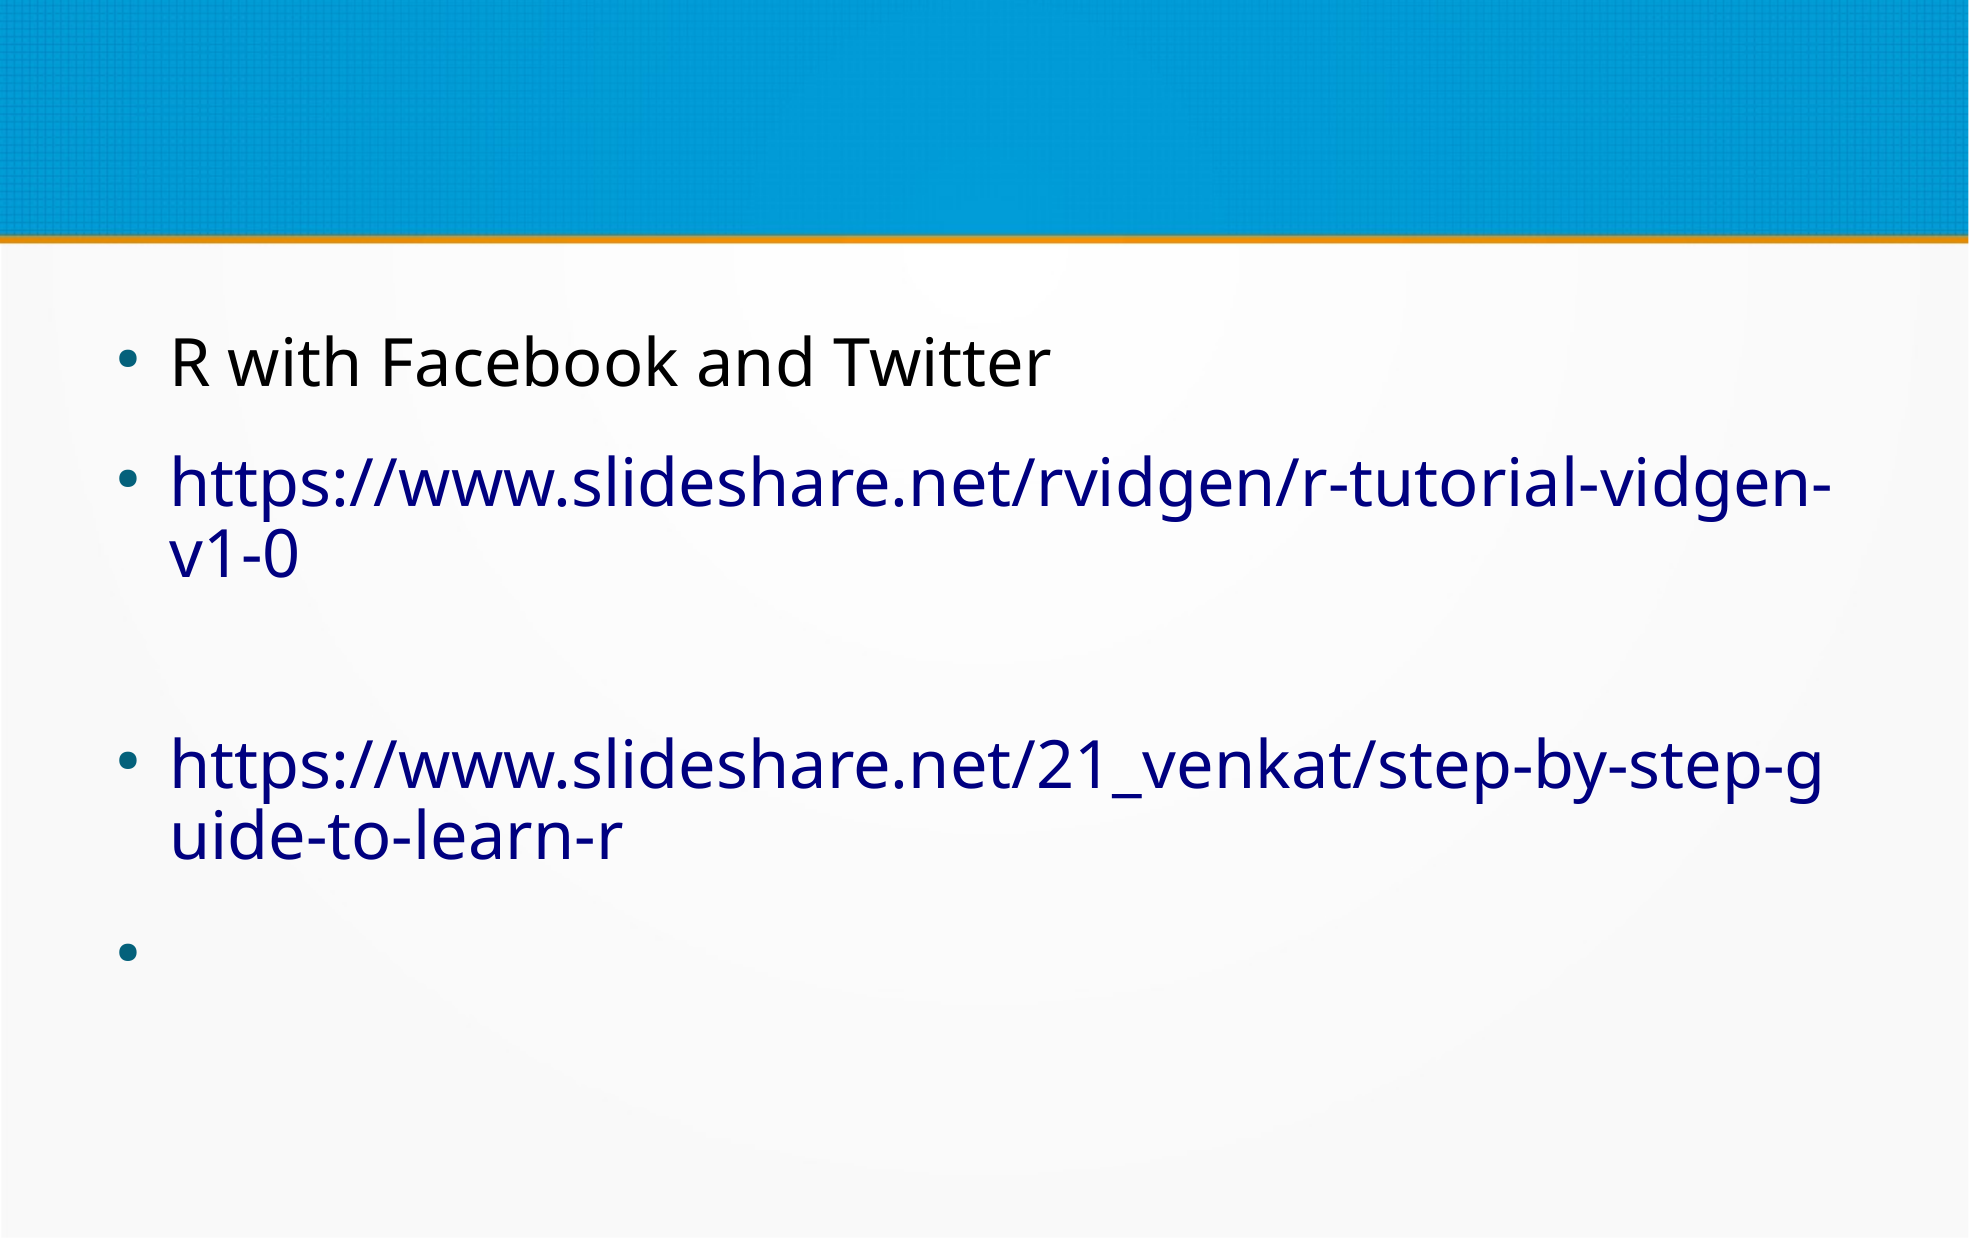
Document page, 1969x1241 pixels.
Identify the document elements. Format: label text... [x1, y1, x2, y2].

picture [0, 233, 1969, 1241]
list R with Facebook and Twitter https://www.slideshare.net/rvidgen/r-tutorial-vidgen-v1-0 https://www.slideshare.net/21_venkat/step-by-step-guide-to-learn-r [98, 315, 1861, 1081]
